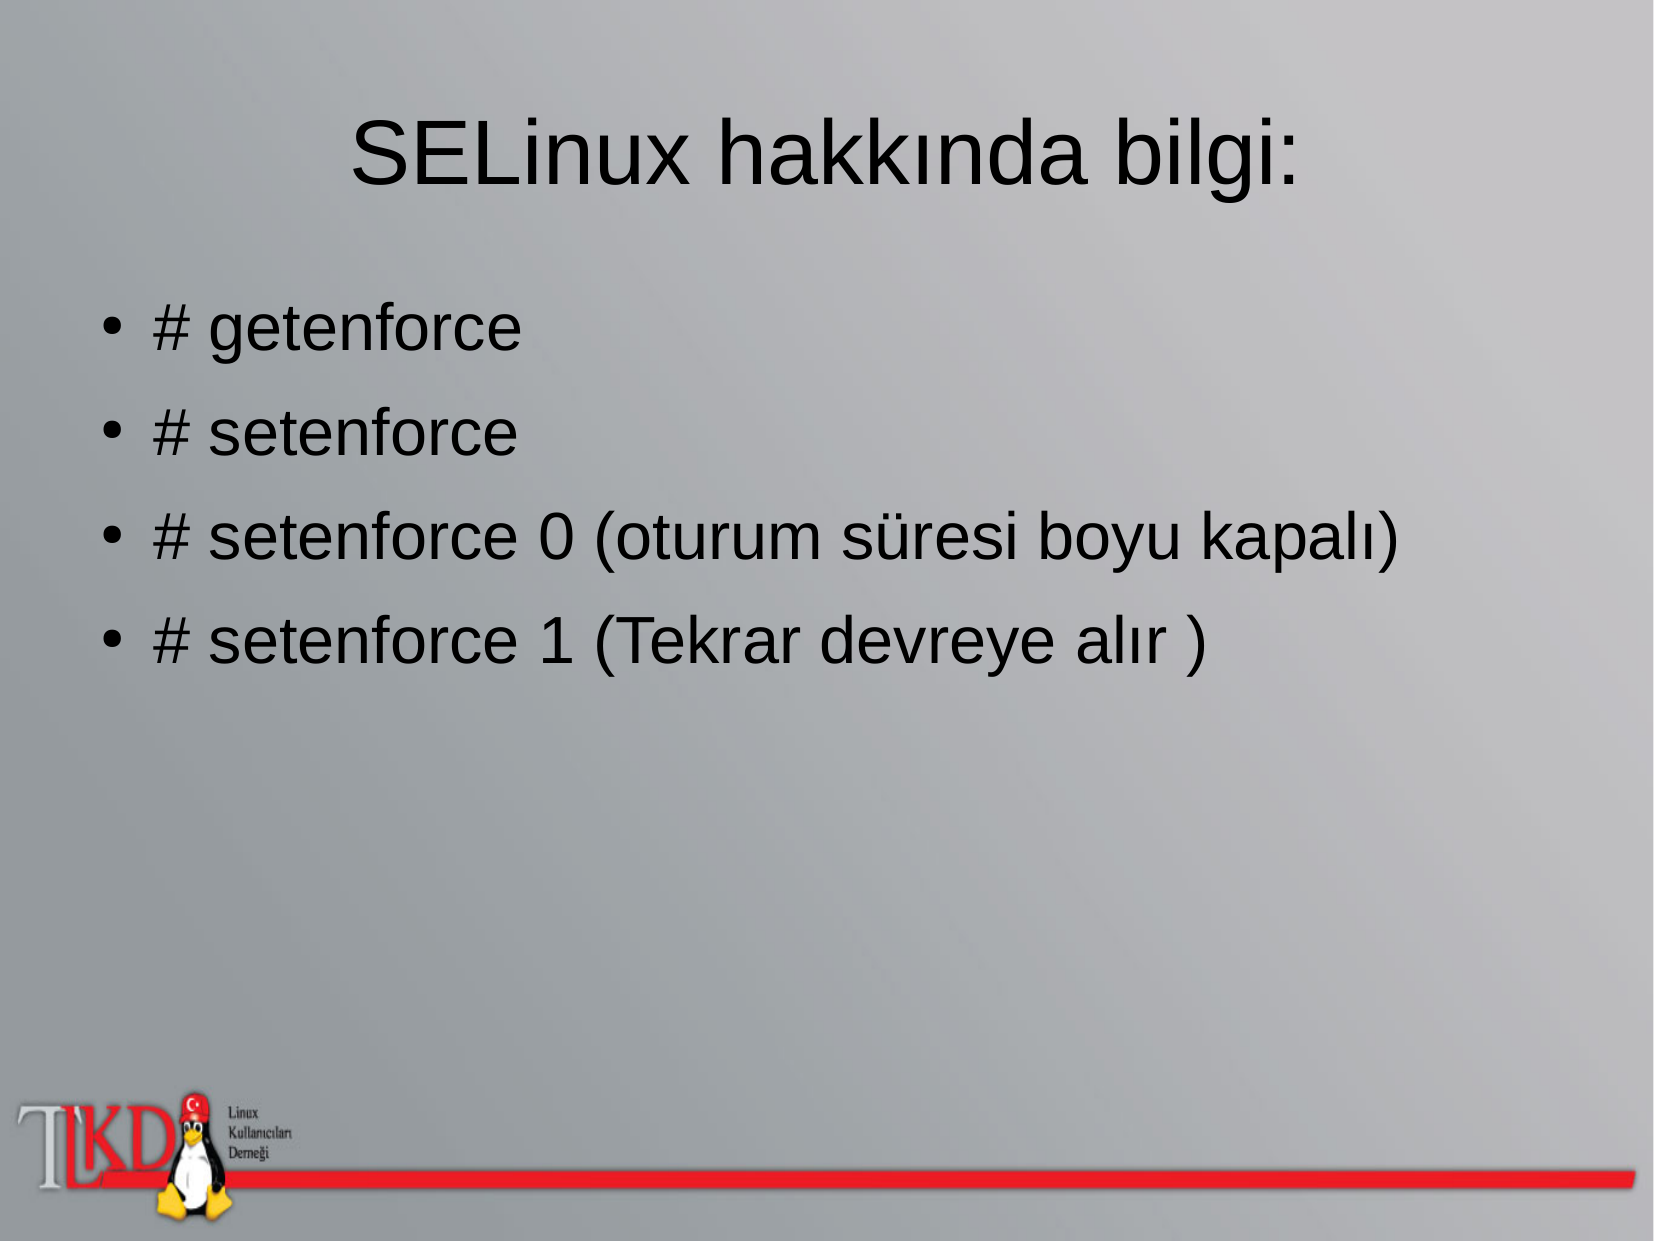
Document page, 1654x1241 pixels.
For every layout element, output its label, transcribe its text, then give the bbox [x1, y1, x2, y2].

list # getenforce # setenforce # setenforce 0 (oturum süresi boyu kapalı) # setenforce 1 (Tekrar devreye alır ) [82, 290, 1571, 1109]
picture [0, 0, 1654, 1241]
title SELinux hakkında bilgi: [82, 49, 1571, 257]
